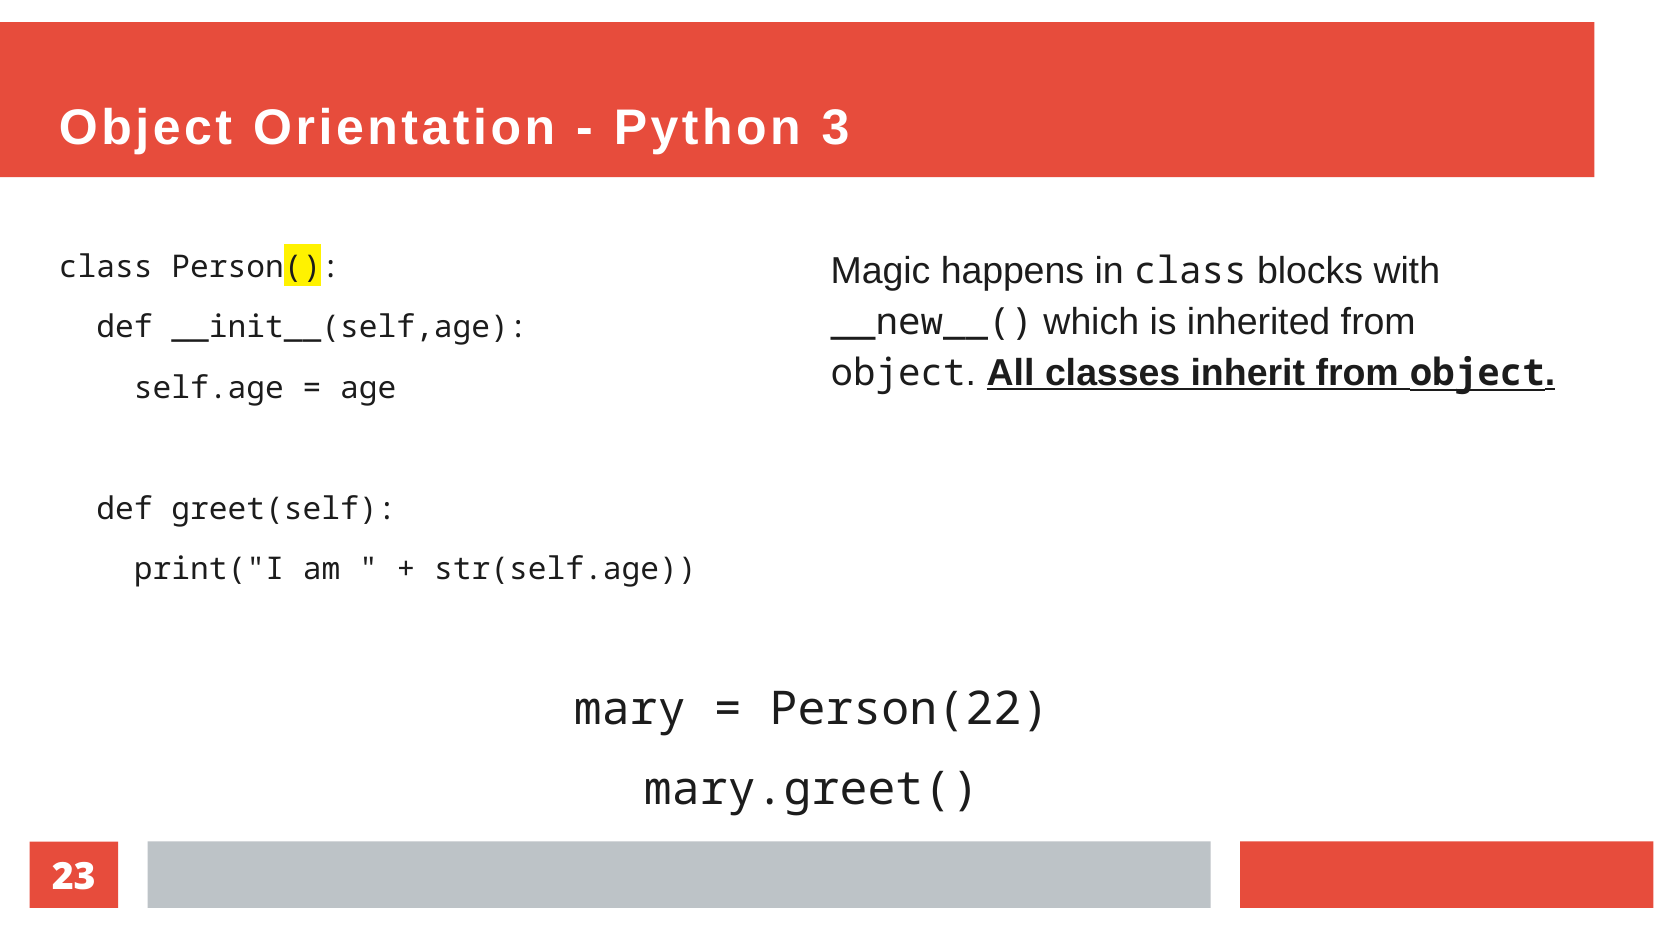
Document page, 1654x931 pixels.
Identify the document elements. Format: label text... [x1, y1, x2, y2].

list Magic happens in class blocks with __new__() which is inherited from object. All classes inherit from object. [830, 243, 1566, 676]
list class Person(): def __init__(self,age): self.age = age def greet(self): print("I am " + str(self.age)) [59, 243, 794, 675]
title Object Orientation - Python 3 [59, 44, 1595, 156]
list mary = Person(22) mary.greet() [59, 675, 1565, 819]
